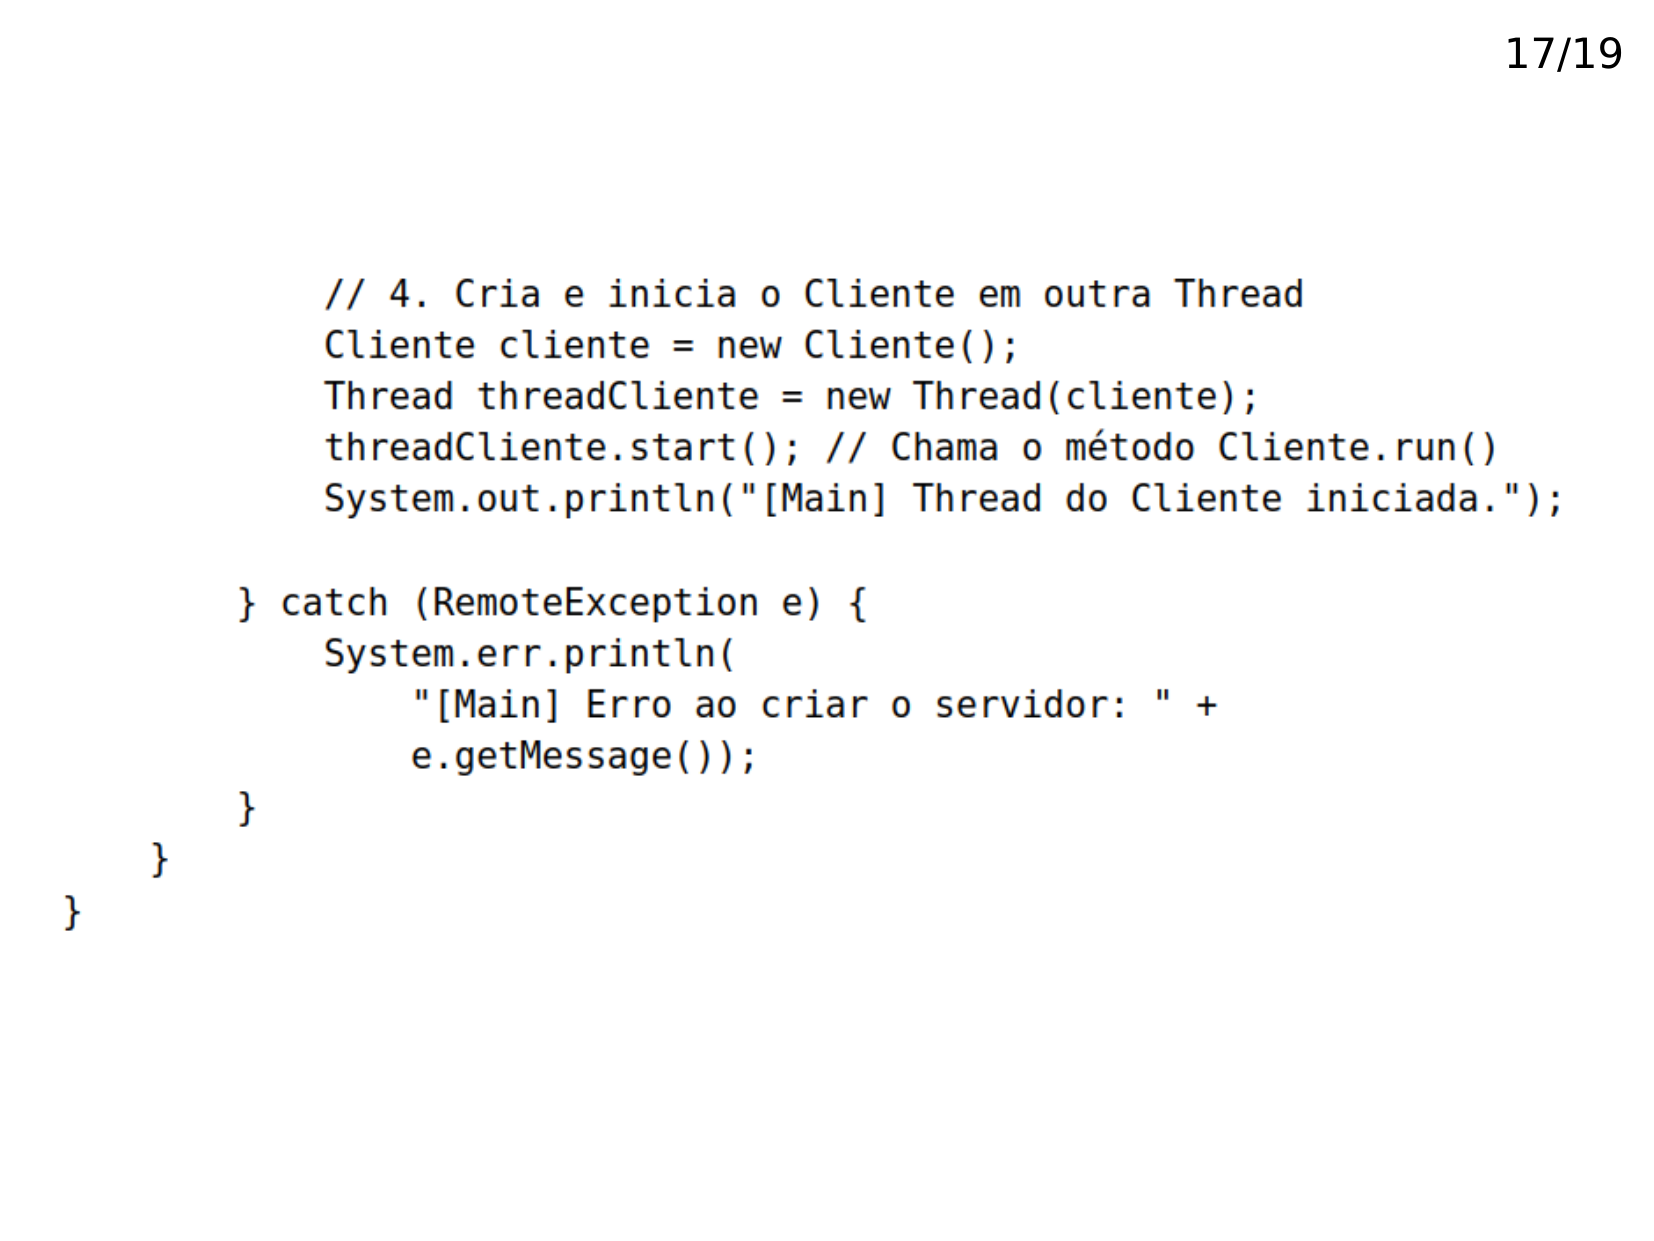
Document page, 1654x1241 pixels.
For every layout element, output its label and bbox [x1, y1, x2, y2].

picture [59, 265, 1573, 938]
